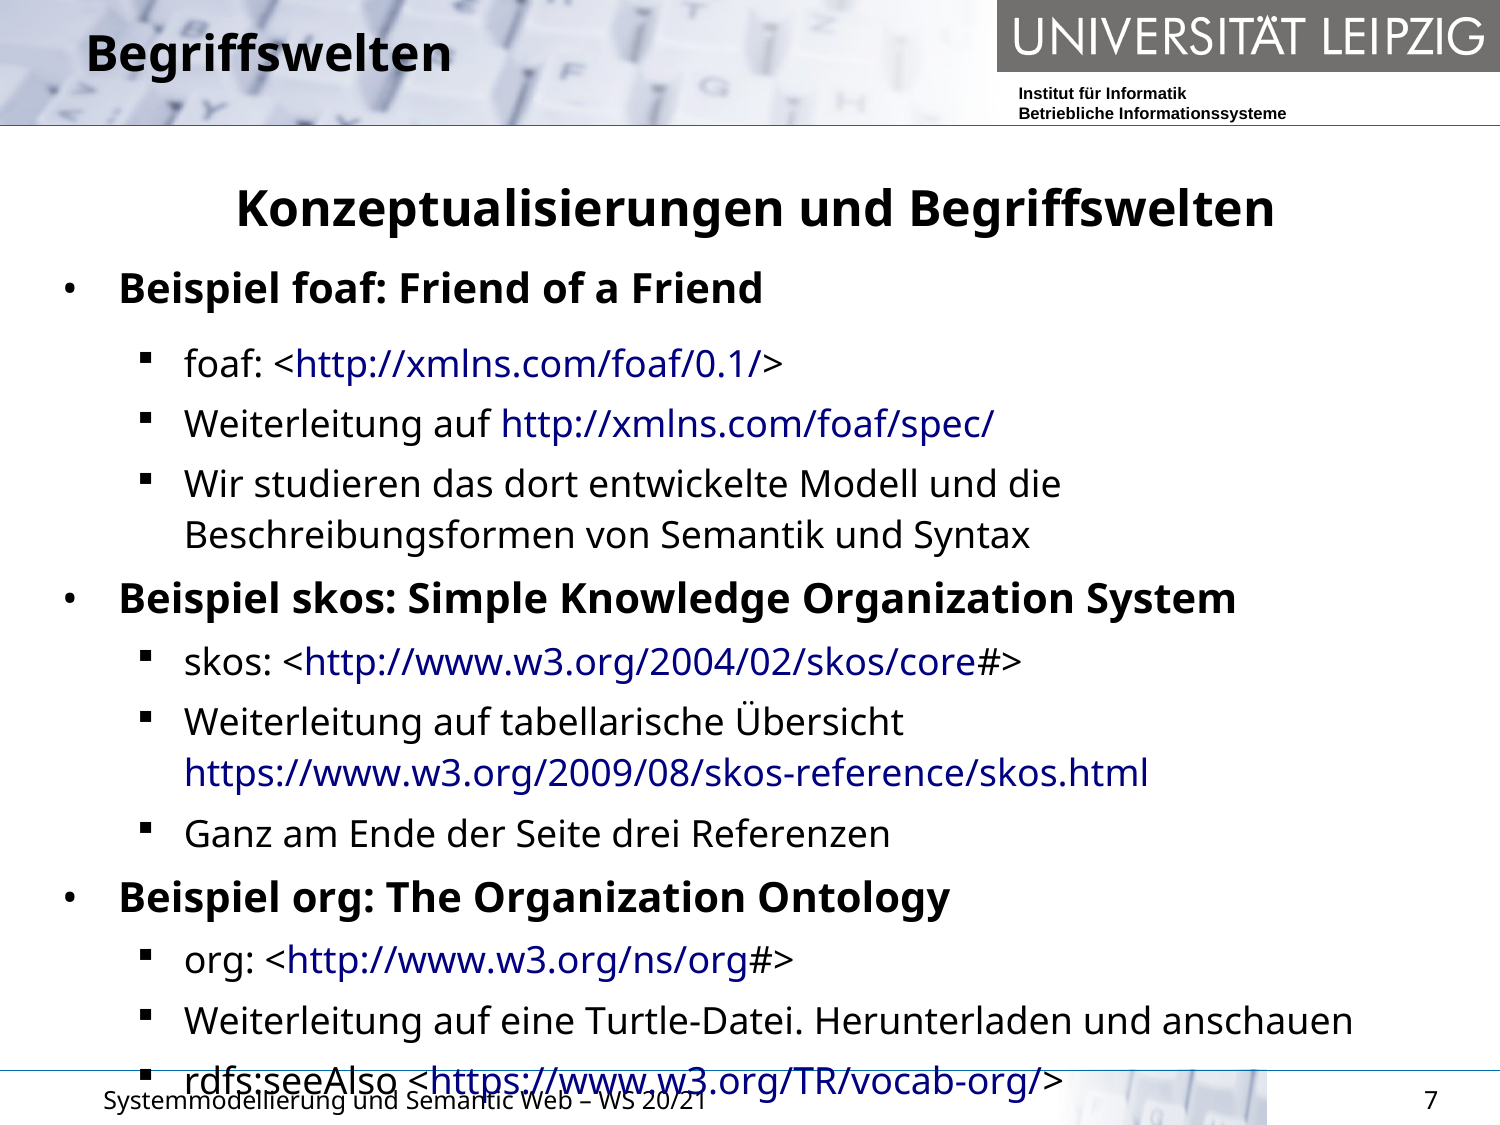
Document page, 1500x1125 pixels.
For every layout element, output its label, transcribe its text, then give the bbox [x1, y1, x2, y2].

picture [0, 0, 1500, 125]
text_box Begriffswelten [70, 13, 468, 90]
list Konzeptualisierungen und Begriffswelten Beispiel foaf: Friend of a Friend foaf: <http://xmlns.com/foaf/0.1/> Weiterleitung auf http://xmlns.com/foaf/spec/ Wir studieren das dort entwickelte Modell und die Beschreibungsformen von Semantik und Syntax Beispiel skos: Simple Knowledge Organization System skos: <http://www.w3.org/2004/02/skos/core#> Weiterleitung auf tabellarische Übersicht https://www.w3.org/2009/08/skos-reference/skos.html Ganz am Ende der Seite drei Referenzen Beispiel org: The Organization Ontology org: <http://www.w3.org/ns/org#> Weiterleitung auf eine Turtle-Datei. Herunterladen und anschauen rdfs:seeAlso <https://www.w3.org/TR/vocab-org/> [47, 165, 1465, 1125]
